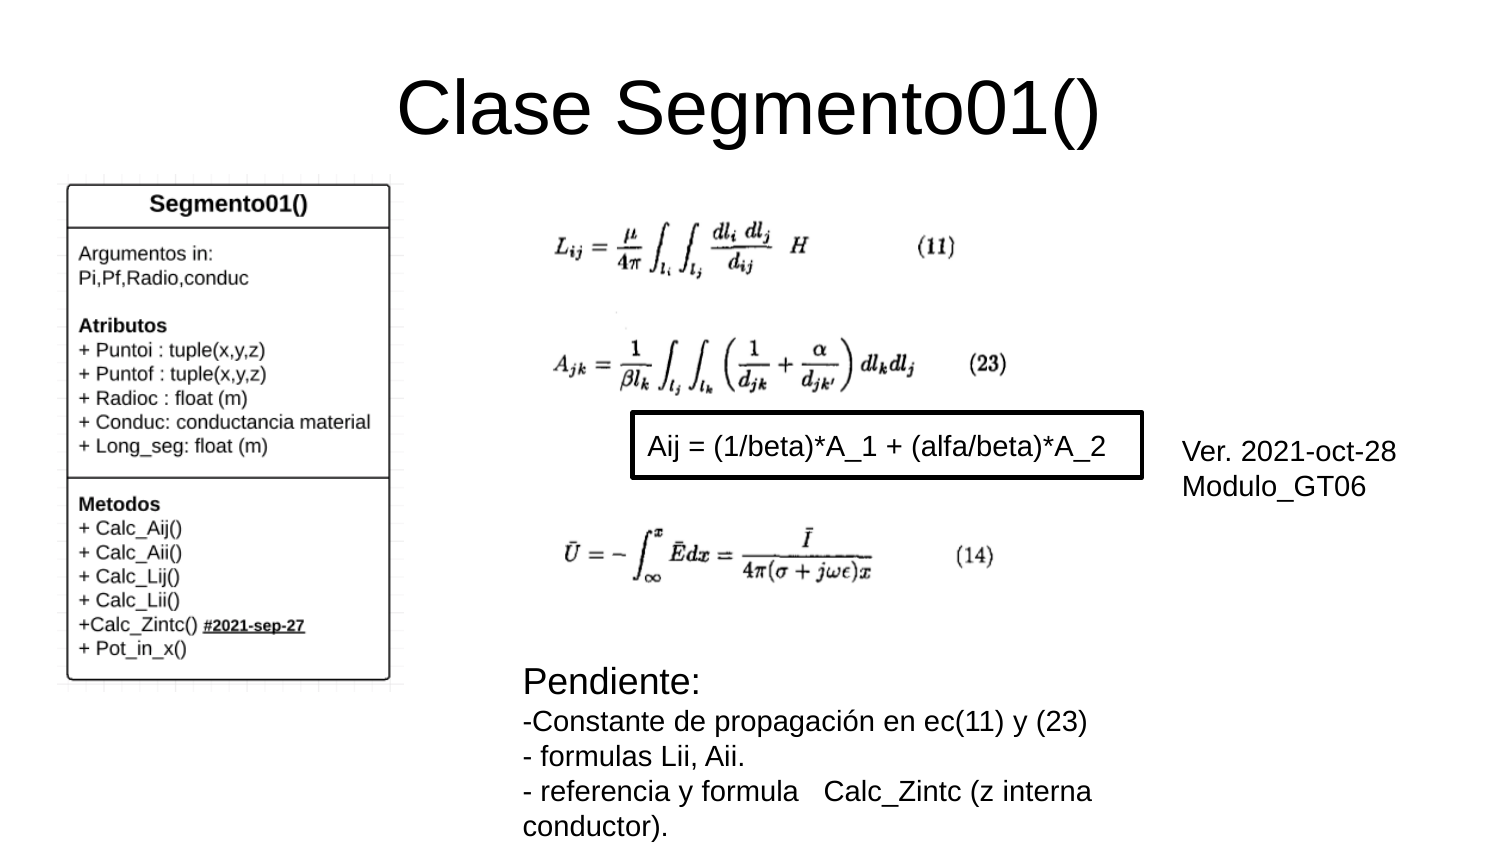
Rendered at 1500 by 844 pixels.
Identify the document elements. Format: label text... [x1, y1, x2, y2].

picture [57, 174, 404, 692]
text_box Pendiente: -Constante de propagación en ec(11) y (23) - formulas Lii, Aii. - referencia y formula Calc_Zintc (z interna conductor). [507, 649, 1111, 838]
text_box Clase Segmento01() [74, 33, 1425, 175]
text_box Ver. 2021-oct-28 Modulo_GT06 [1167, 417, 1414, 517]
text_box Aij = (1/beta)*A_1 + (alfa/beta)*A_2 [632, 412, 1142, 478]
picture [534, 307, 1021, 413]
picture [534, 203, 966, 288]
picture [546, 501, 1009, 602]
